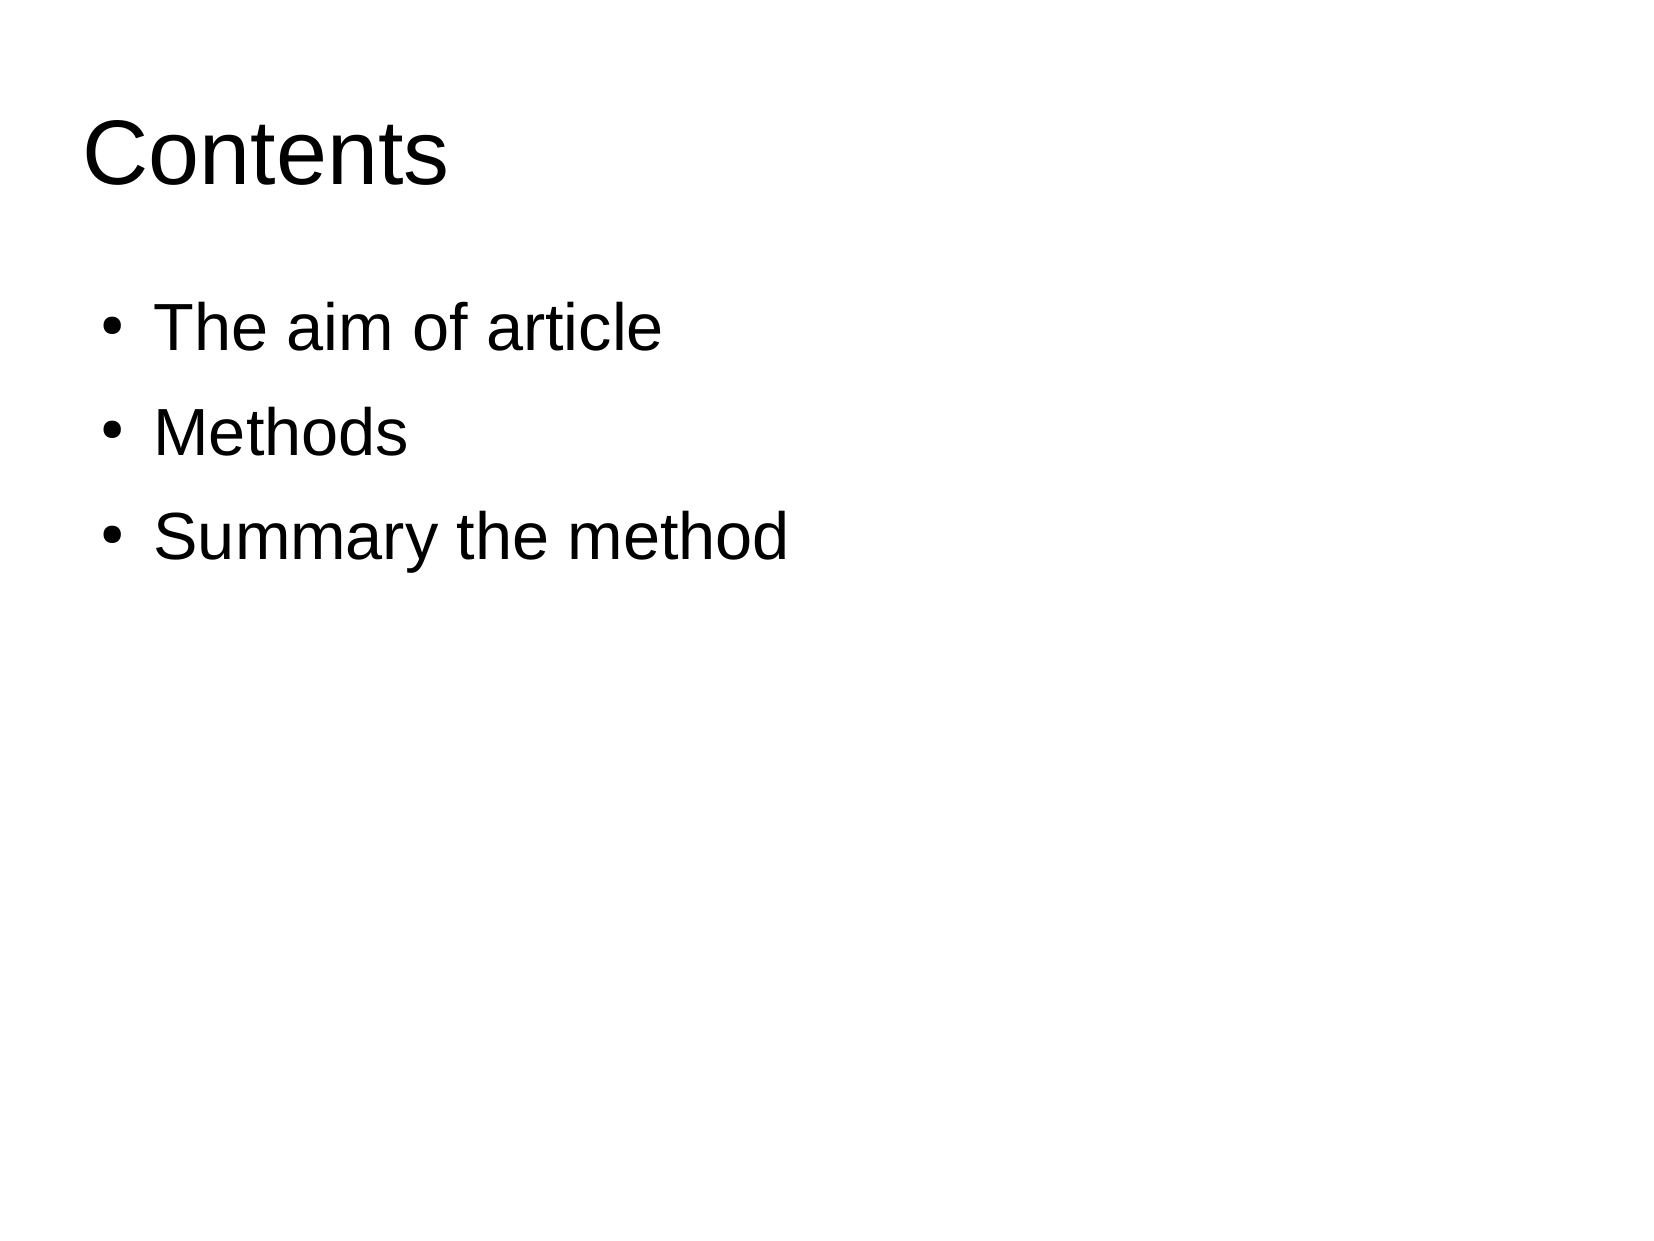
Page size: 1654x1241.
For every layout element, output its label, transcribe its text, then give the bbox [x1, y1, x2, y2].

title Contents [82, 49, 1571, 257]
list The aim of article Methods Summary the method [82, 290, 1571, 1010]
